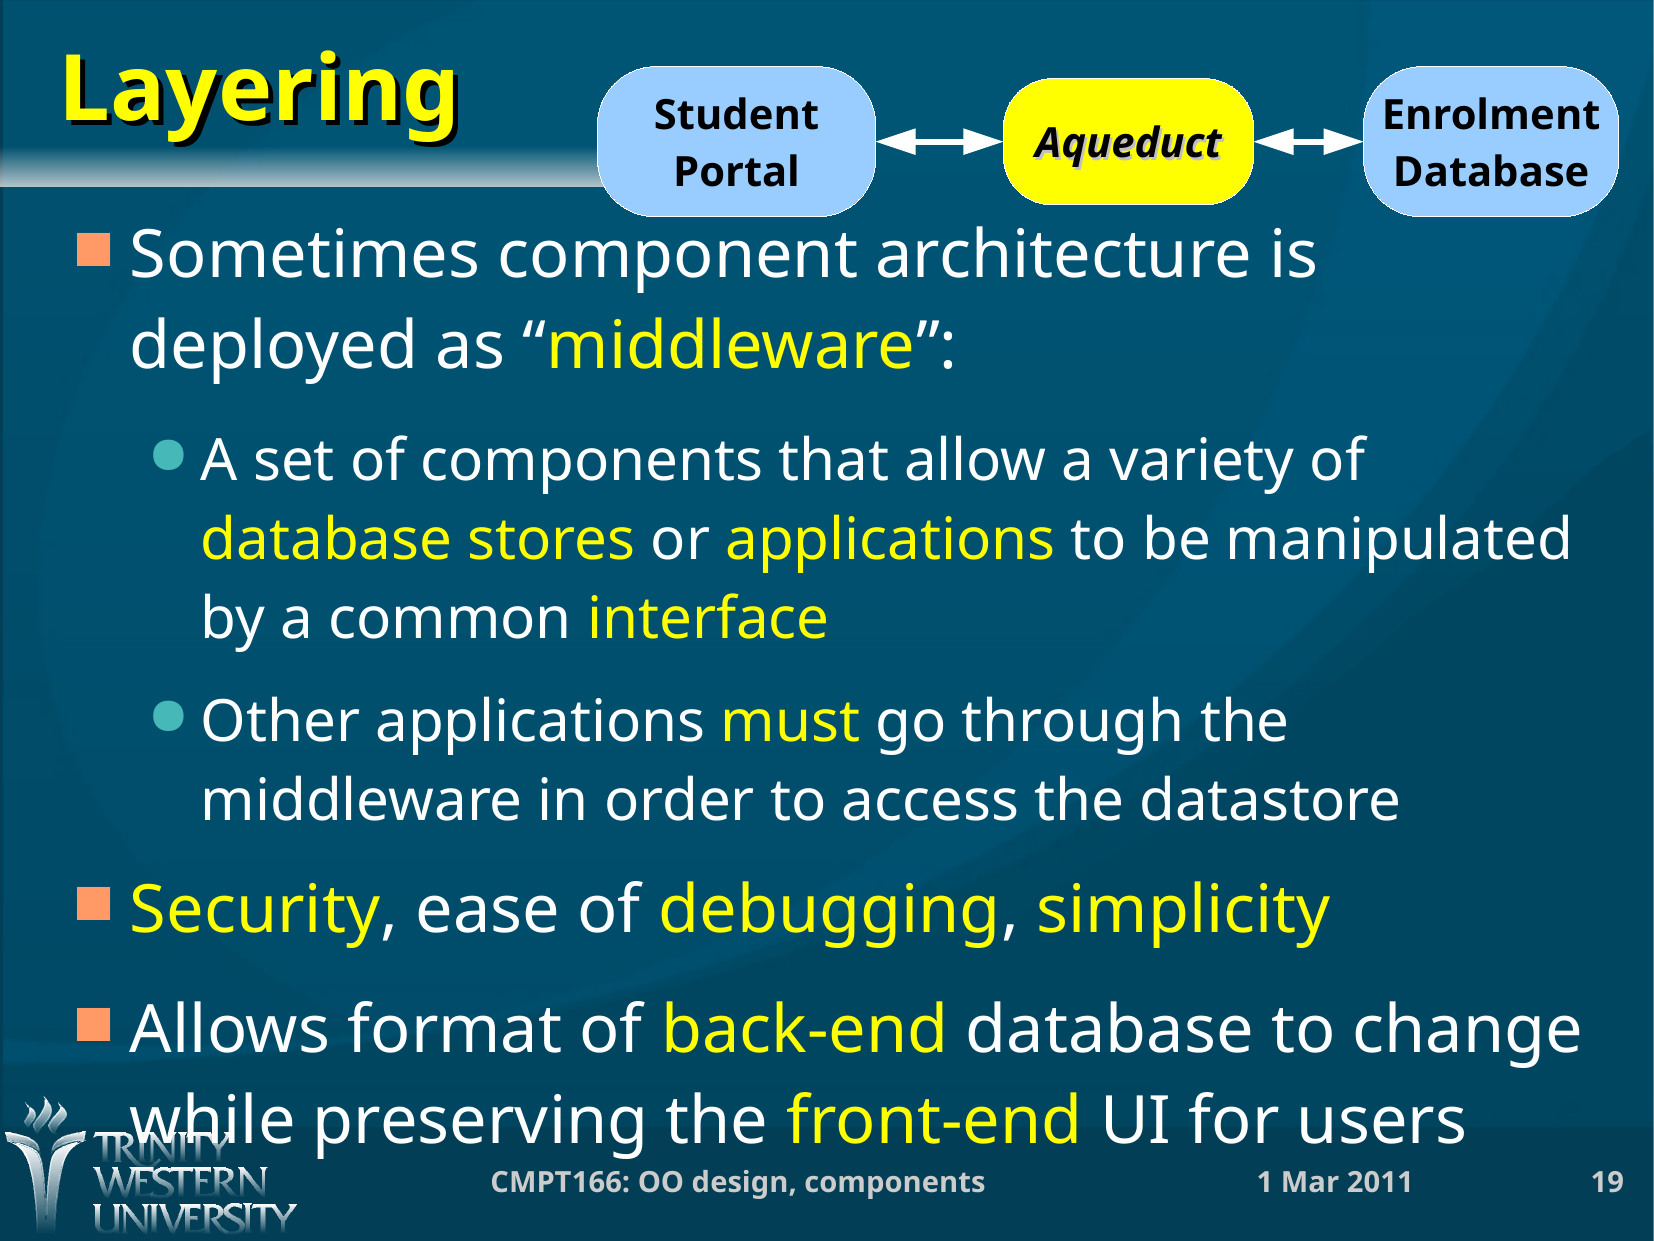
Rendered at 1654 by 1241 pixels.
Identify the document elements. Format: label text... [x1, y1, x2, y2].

list Name: … Description: … Interface to (component): ... Interface to (component): ... [0, 154, 597, 158]
title Layering [59, 19, 1595, 148]
picture [38, 1227, 54, 1232]
text_box Enrolment Database [1363, 66, 1619, 217]
text_box Student Portal [597, 66, 876, 217]
text_box Aqueduct [1003, 78, 1254, 205]
list Sometimes component architecture is deployed as “middleware”: A set of components that allow a variety of database stores or applications to be manipulated by a common interface Other applications must go through the middleware in order to access the datastore Security, ease of debugging, simplicity Allows format of back-end database to change while preserving the front-end UI for users [59, 206, 1625, 1119]
